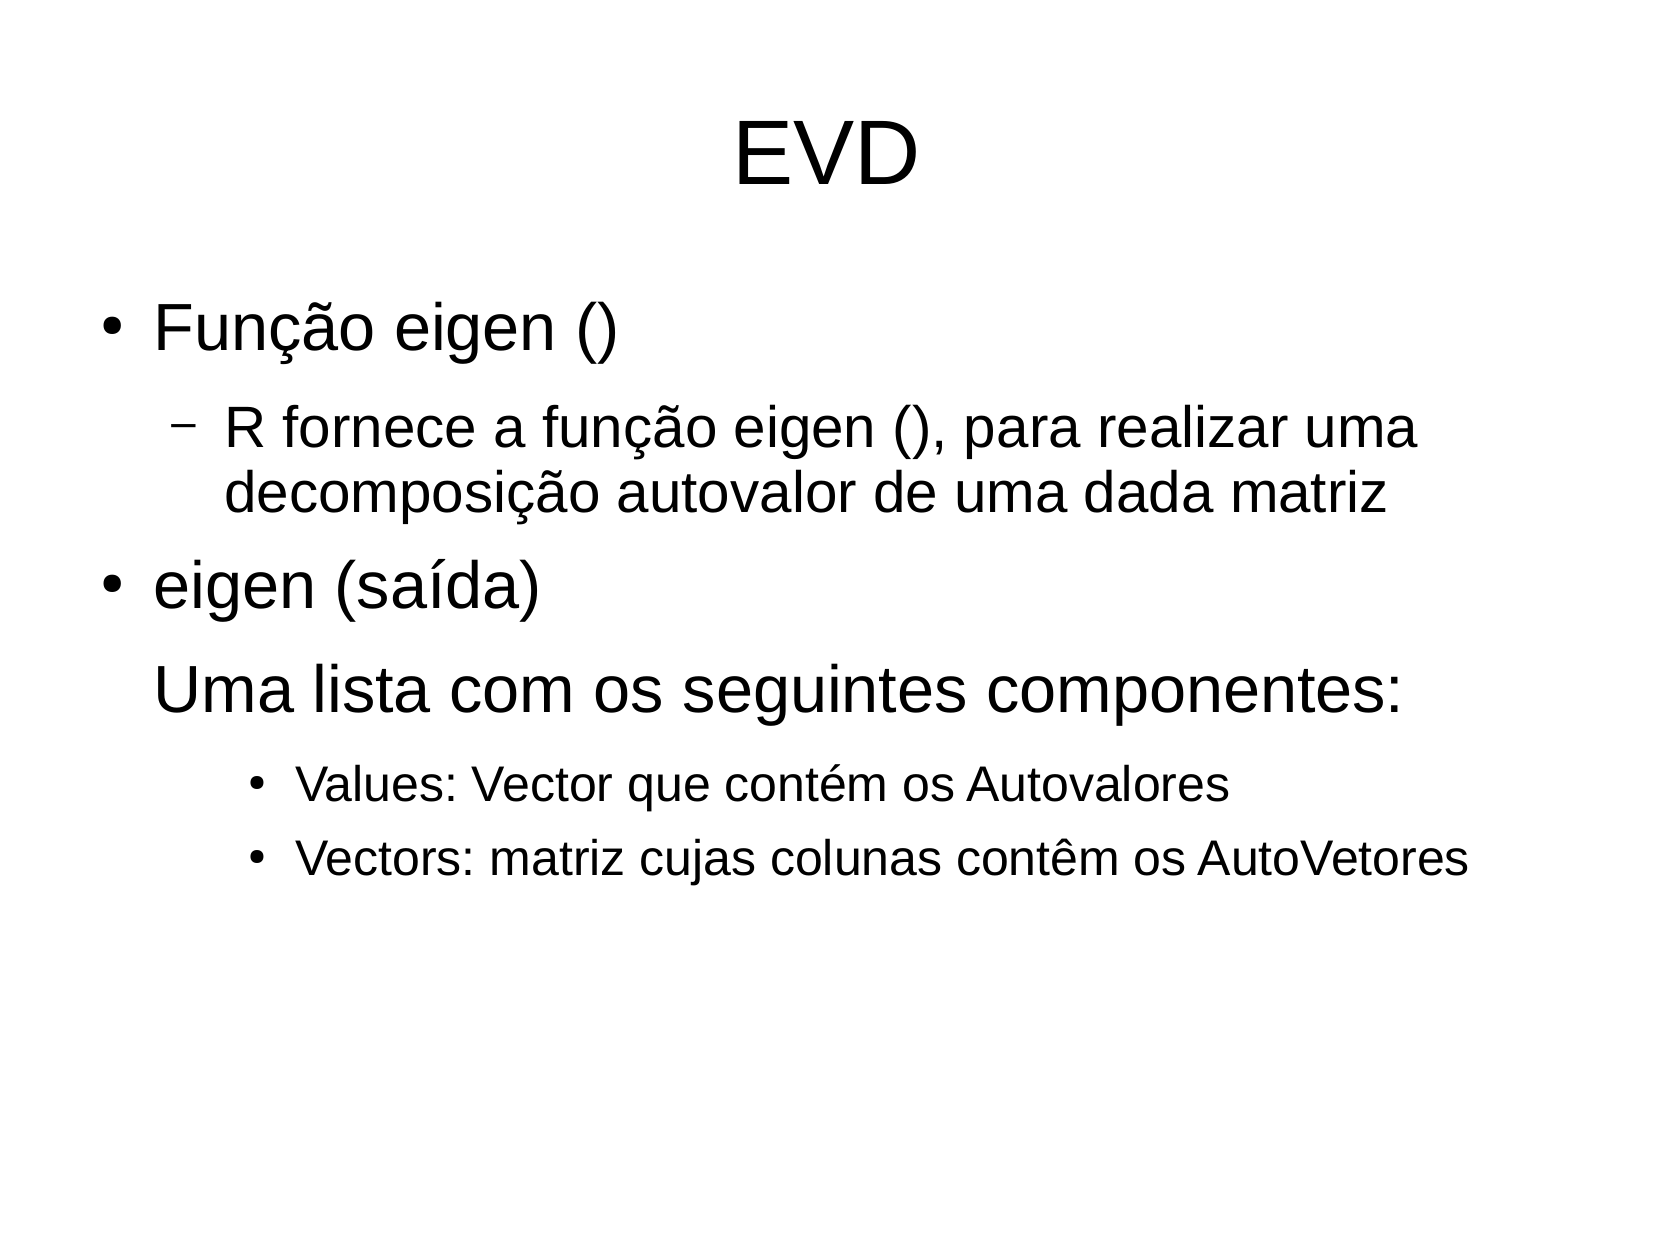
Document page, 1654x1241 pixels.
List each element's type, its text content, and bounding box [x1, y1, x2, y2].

list Função eigen () R fornece a função eigen (), para realizar uma decomposição autovalor de uma dada matriz eigen (saída) Uma lista com os seguintes componentes: Values: Vector que contém os Autovalores Vectors: matriz cujas colunas contêm os AutoVetores [82, 290, 1571, 1010]
title EVD [82, 49, 1571, 257]
